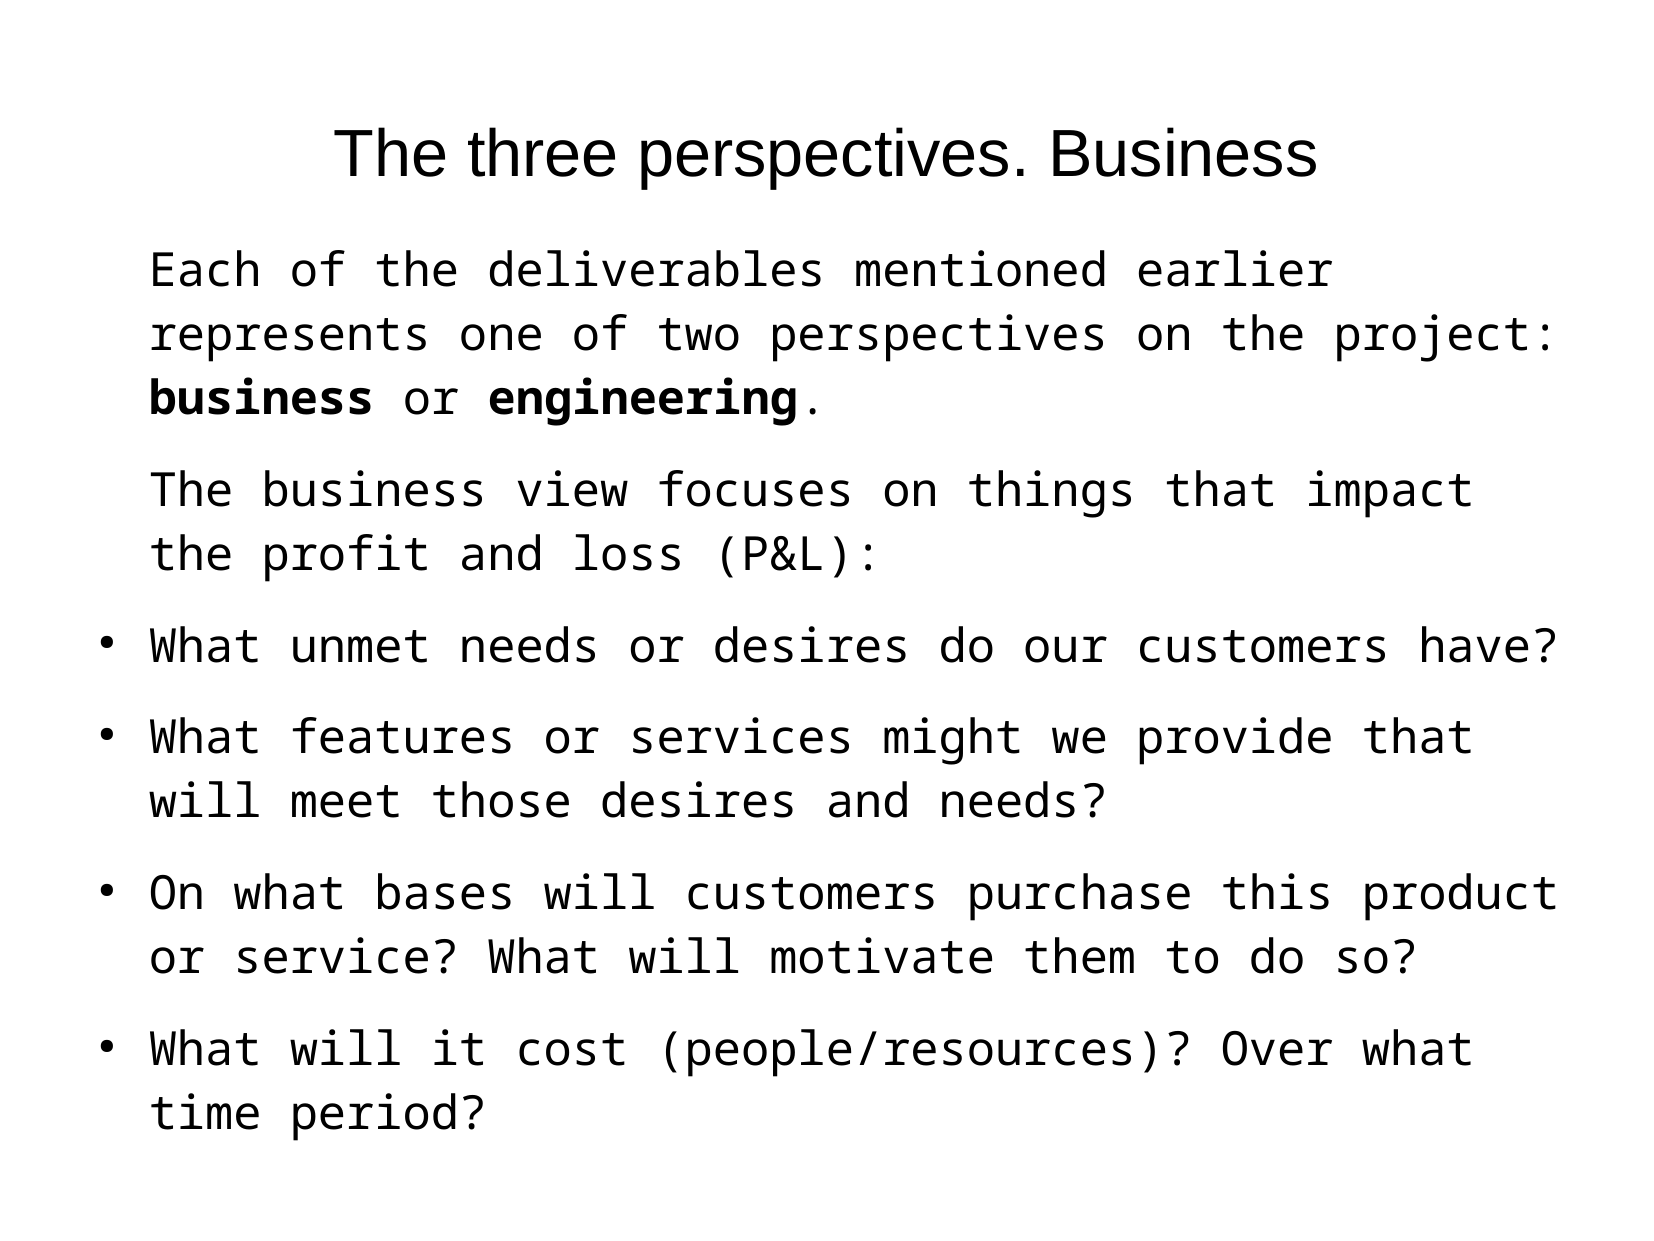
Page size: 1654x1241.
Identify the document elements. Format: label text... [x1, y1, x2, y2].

list Each of the deliverables mentioned earlier represents one of two perspectives on the project: business or engineering. The business view focuses on things that impact the profit and loss (P&L): What unmet needs or desires do our customers have? What features or services might we provide that will meet those desires and needs? On what bases will customers purchase this product or service? What will motivate them to do so? What will it cost (people/resources)? Over what time period? [82, 236, 1571, 1170]
title The three perspectives. Business [82, 49, 1571, 236]
